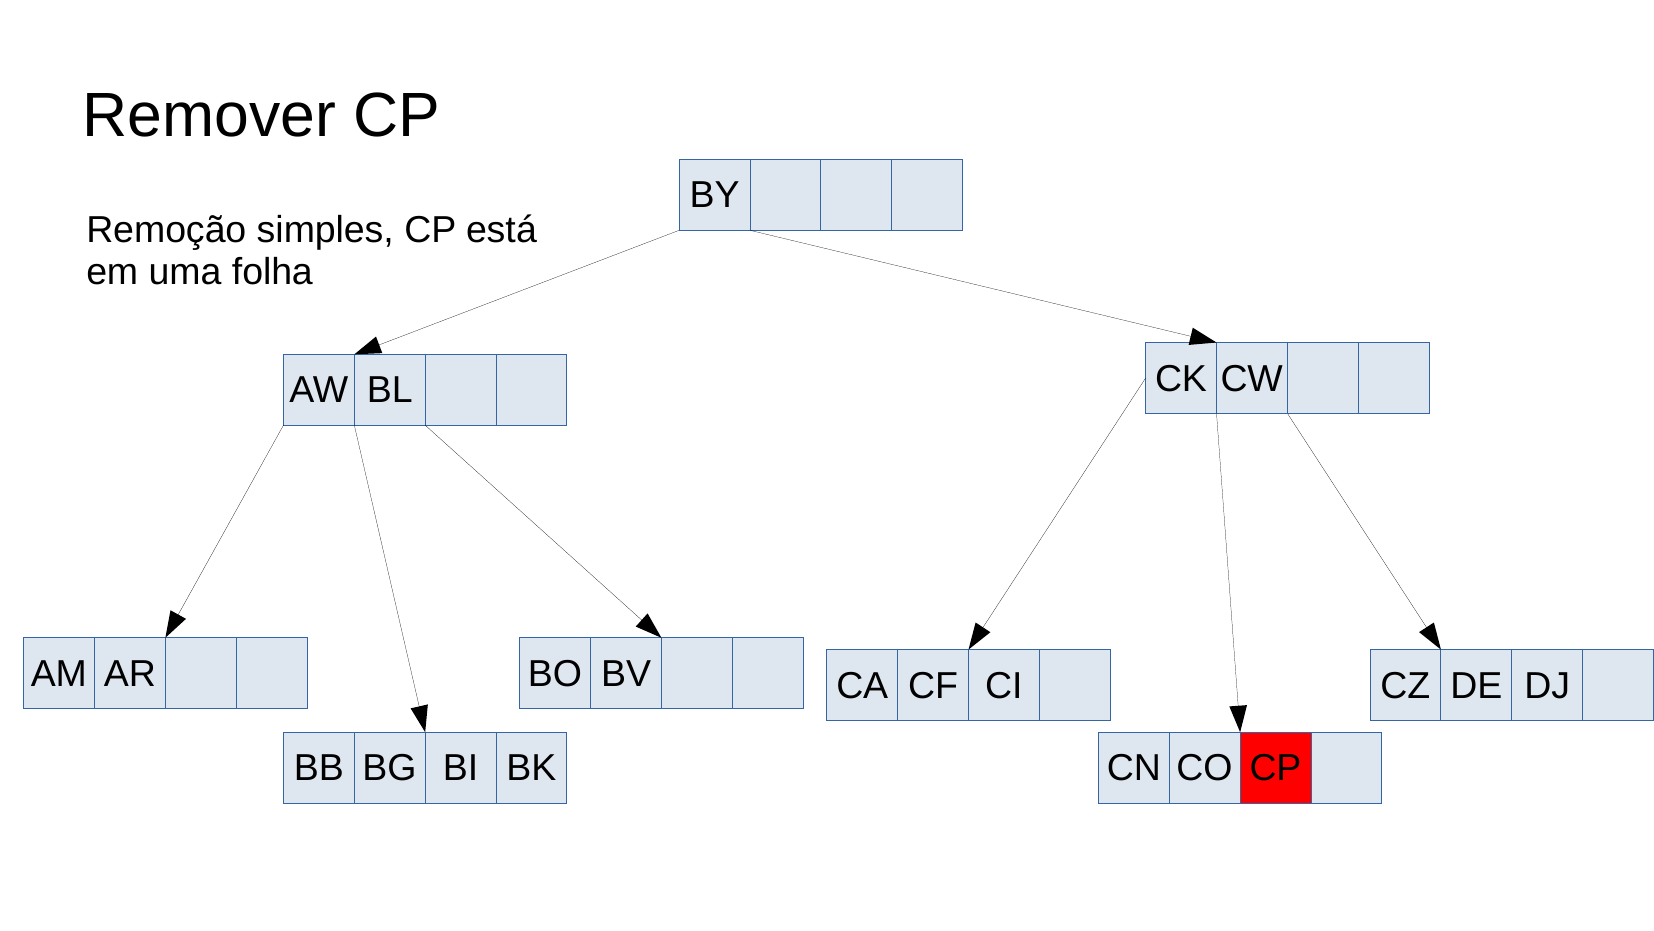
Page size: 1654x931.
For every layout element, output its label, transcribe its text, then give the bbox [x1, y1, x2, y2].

text_box CW [1216, 342, 1287, 414]
text_box BB [283, 732, 354, 804]
text_box BG [354, 732, 425, 804]
text_box DE [1440, 649, 1511, 721]
text_box BY [679, 159, 750, 231]
text_box BI [425, 732, 496, 804]
text_box [1311, 732, 1382, 804]
text_box [661, 637, 804, 709]
text_box [165, 637, 308, 709]
text_box Remoção simples, CP está em uma folha [71, 200, 552, 300]
text_box [1582, 649, 1654, 721]
title Remover CP [82, 37, 1571, 193]
text_box CI [968, 649, 1039, 721]
text_box CO [1169, 732, 1240, 804]
text_box CF [897, 649, 968, 721]
text_box [1039, 649, 1111, 721]
text_box CA [826, 649, 897, 721]
text_box BK [496, 732, 567, 804]
text_box CZ [1370, 649, 1440, 721]
text_box BV [590, 637, 661, 709]
text_box AW [283, 354, 354, 426]
text_box [750, 159, 963, 231]
text_box [425, 354, 567, 426]
text_box AM [23, 637, 94, 709]
text_box BO [519, 637, 590, 709]
text_box DJ [1511, 649, 1582, 721]
text_box CP [1240, 732, 1311, 804]
text_box [1287, 342, 1430, 414]
text_box CK [1145, 342, 1216, 414]
text_box BL [354, 354, 425, 426]
text_box AR [94, 637, 165, 709]
text_box CN [1098, 732, 1169, 804]
